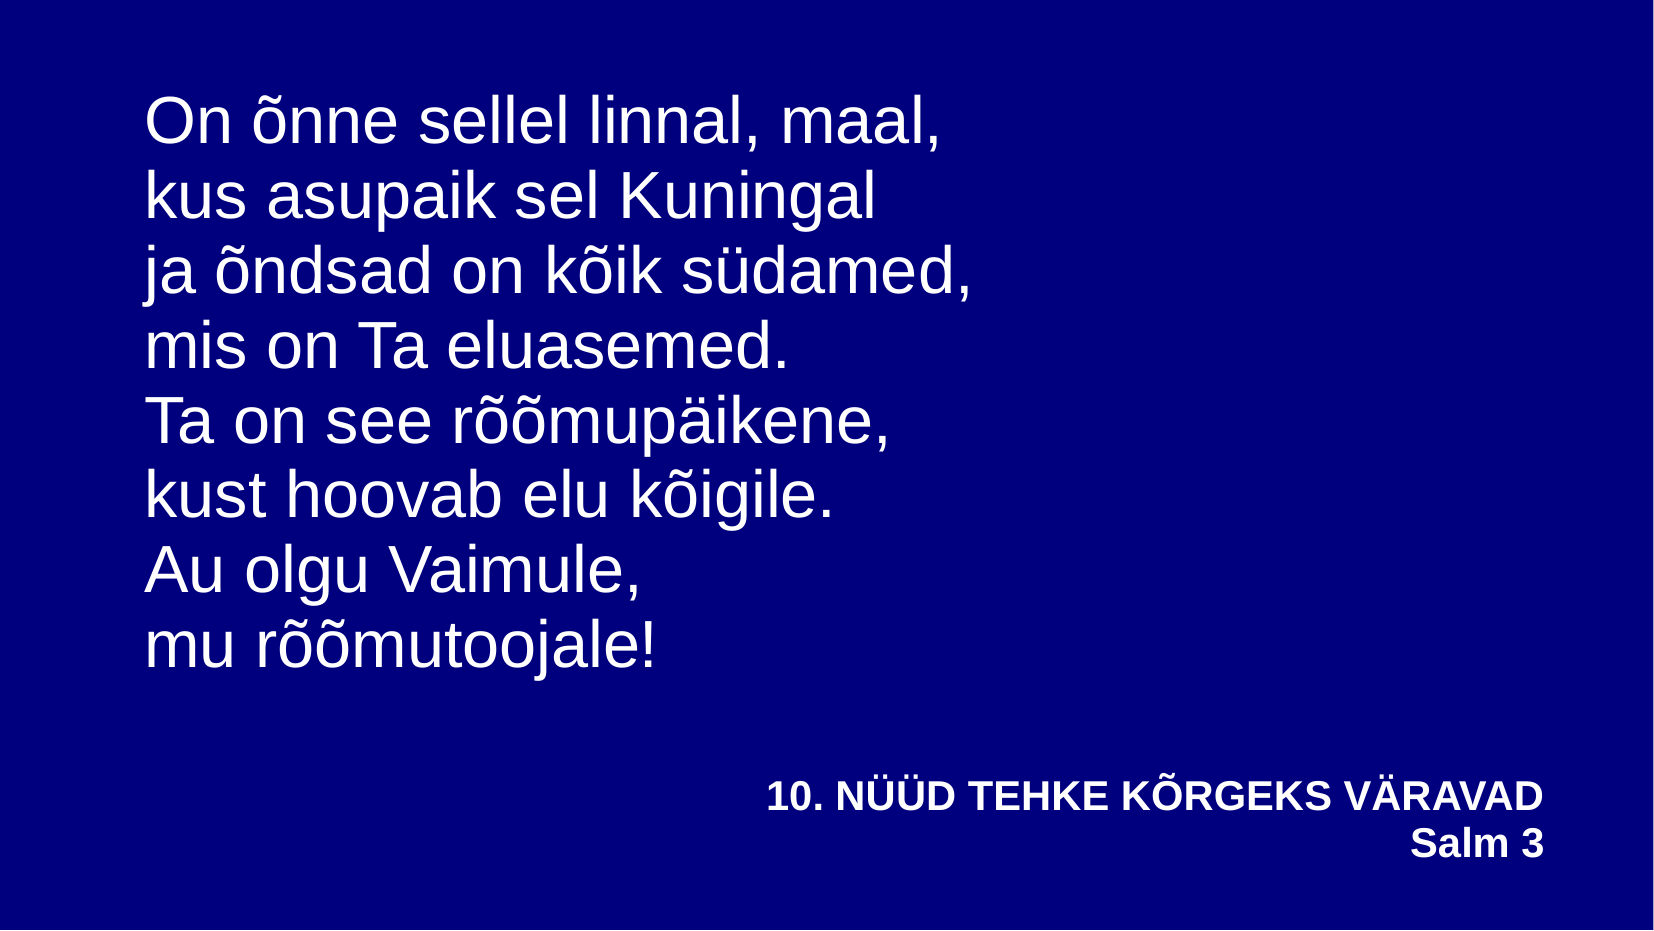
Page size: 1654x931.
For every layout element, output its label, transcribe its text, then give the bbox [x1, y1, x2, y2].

text_box 10. NÜÜD TEHKE KÕRGEKS VÄRAVAD Salm 3 [141, 765, 1560, 920]
text_box On õnne sellel linnal, maal, kus asupaik sel Kuningal ja õndsad on kõik südamed, mis on Ta eluasemed. Ta on see rõõmupäikene, kust hoovab elu kõigile. Au olgu Vaimule, mu rõõmutoojale! [129, 76, 1530, 856]
